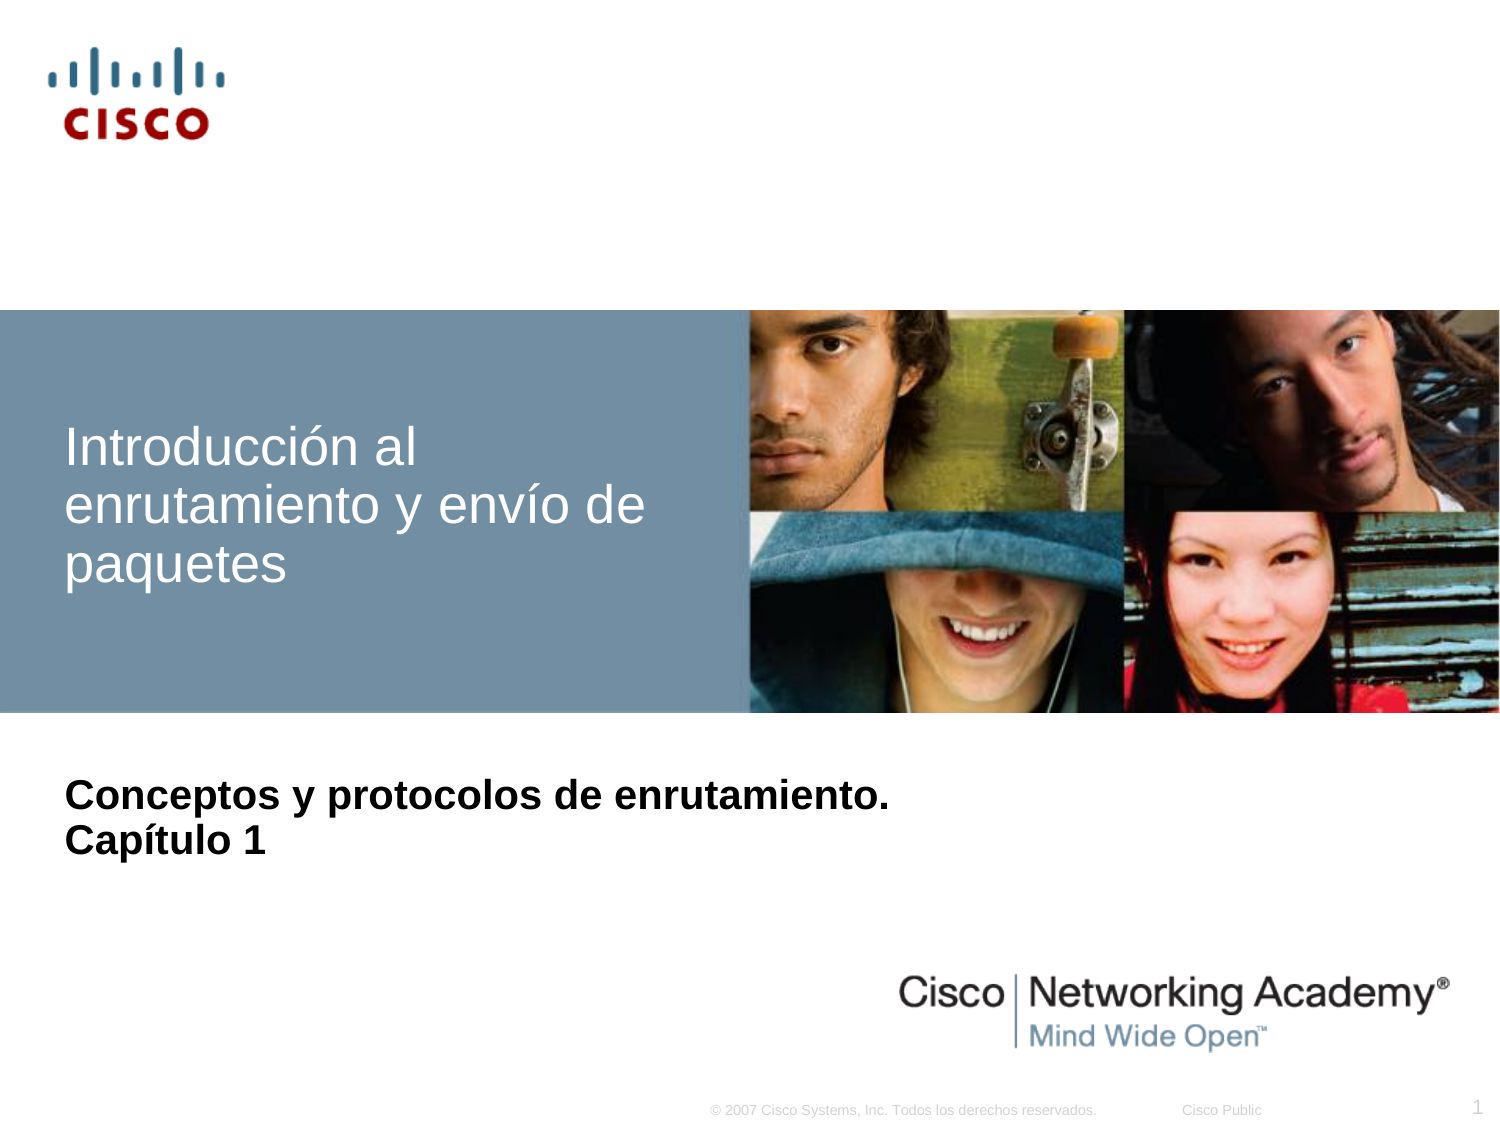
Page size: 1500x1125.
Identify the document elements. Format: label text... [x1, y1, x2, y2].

picture [899, 974, 1450, 1053]
text_box Conceptos y protocolos de enrutamiento. Capítulo 1 [51, 766, 922, 875]
picture [40, 19, 233, 168]
title Introducción al enrutamiento y envío de paquetes [50, 411, 670, 601]
picture [0, 310, 1500, 713]
